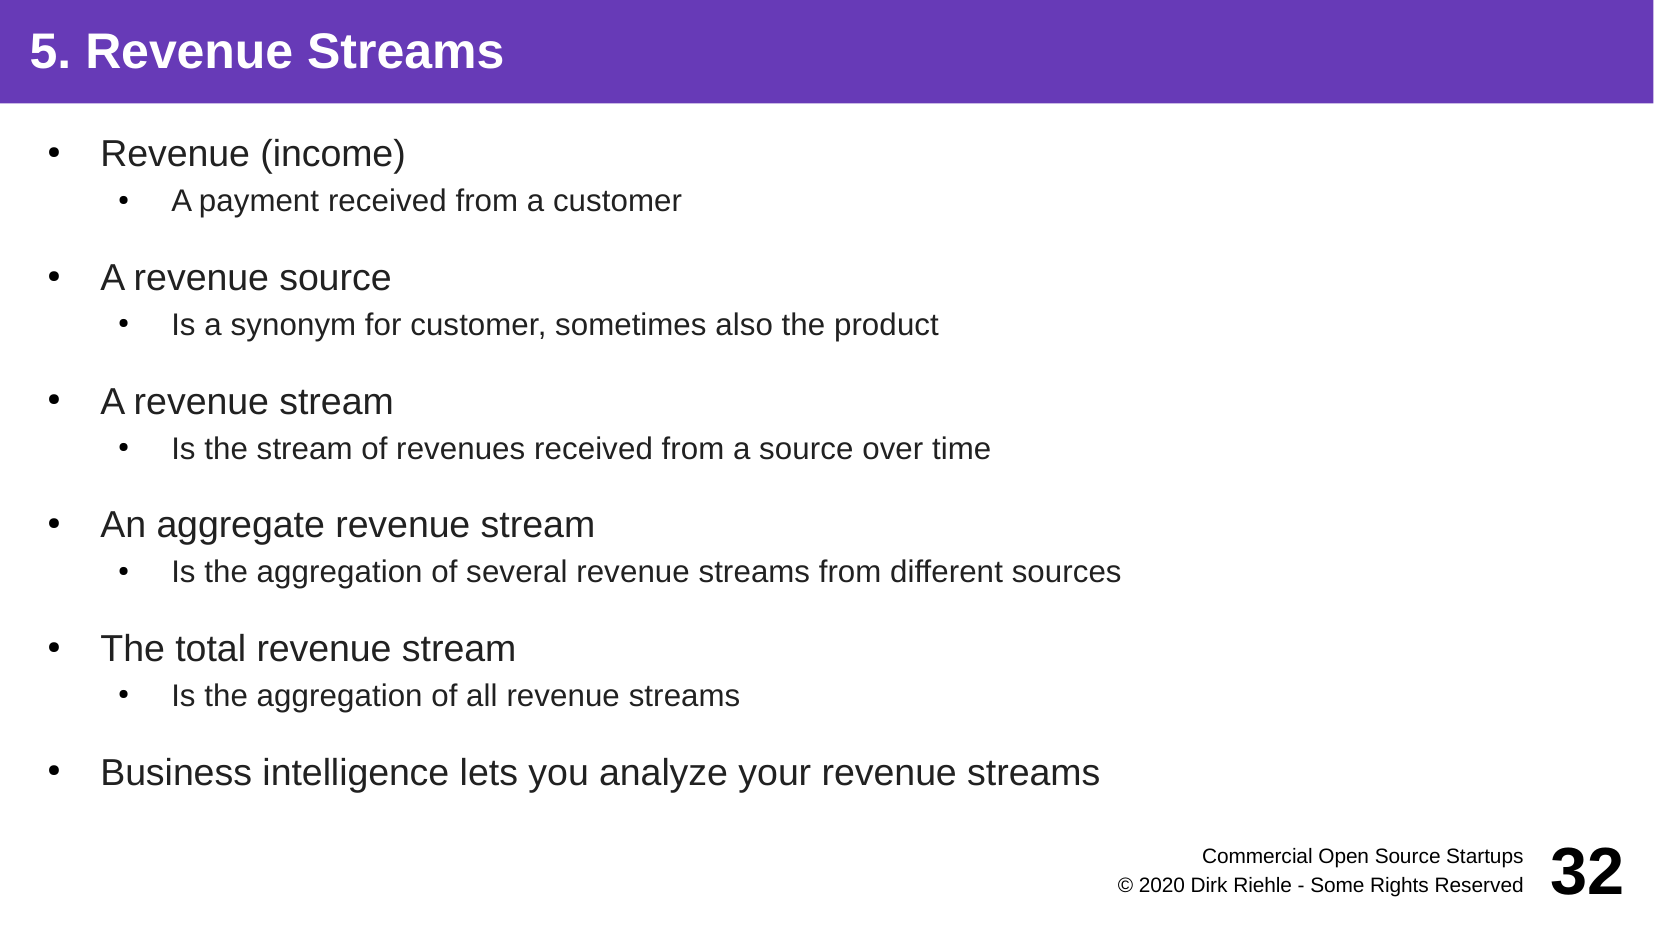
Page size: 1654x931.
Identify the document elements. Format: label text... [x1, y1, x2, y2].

title 5. Revenue Streams [0, 0, 1654, 104]
list Revenue (income) A payment received from a customer A revenue source Is a synonym for customer, sometimes also the product A revenue stream Is the stream of revenues received from a source over time An aggregate revenue stream Is the aggregation of several revenue streams from different sources The total revenue stream Is the aggregation of all revenue streams Business intelligence lets you analyze your revenue streams [29, 132, 1625, 813]
